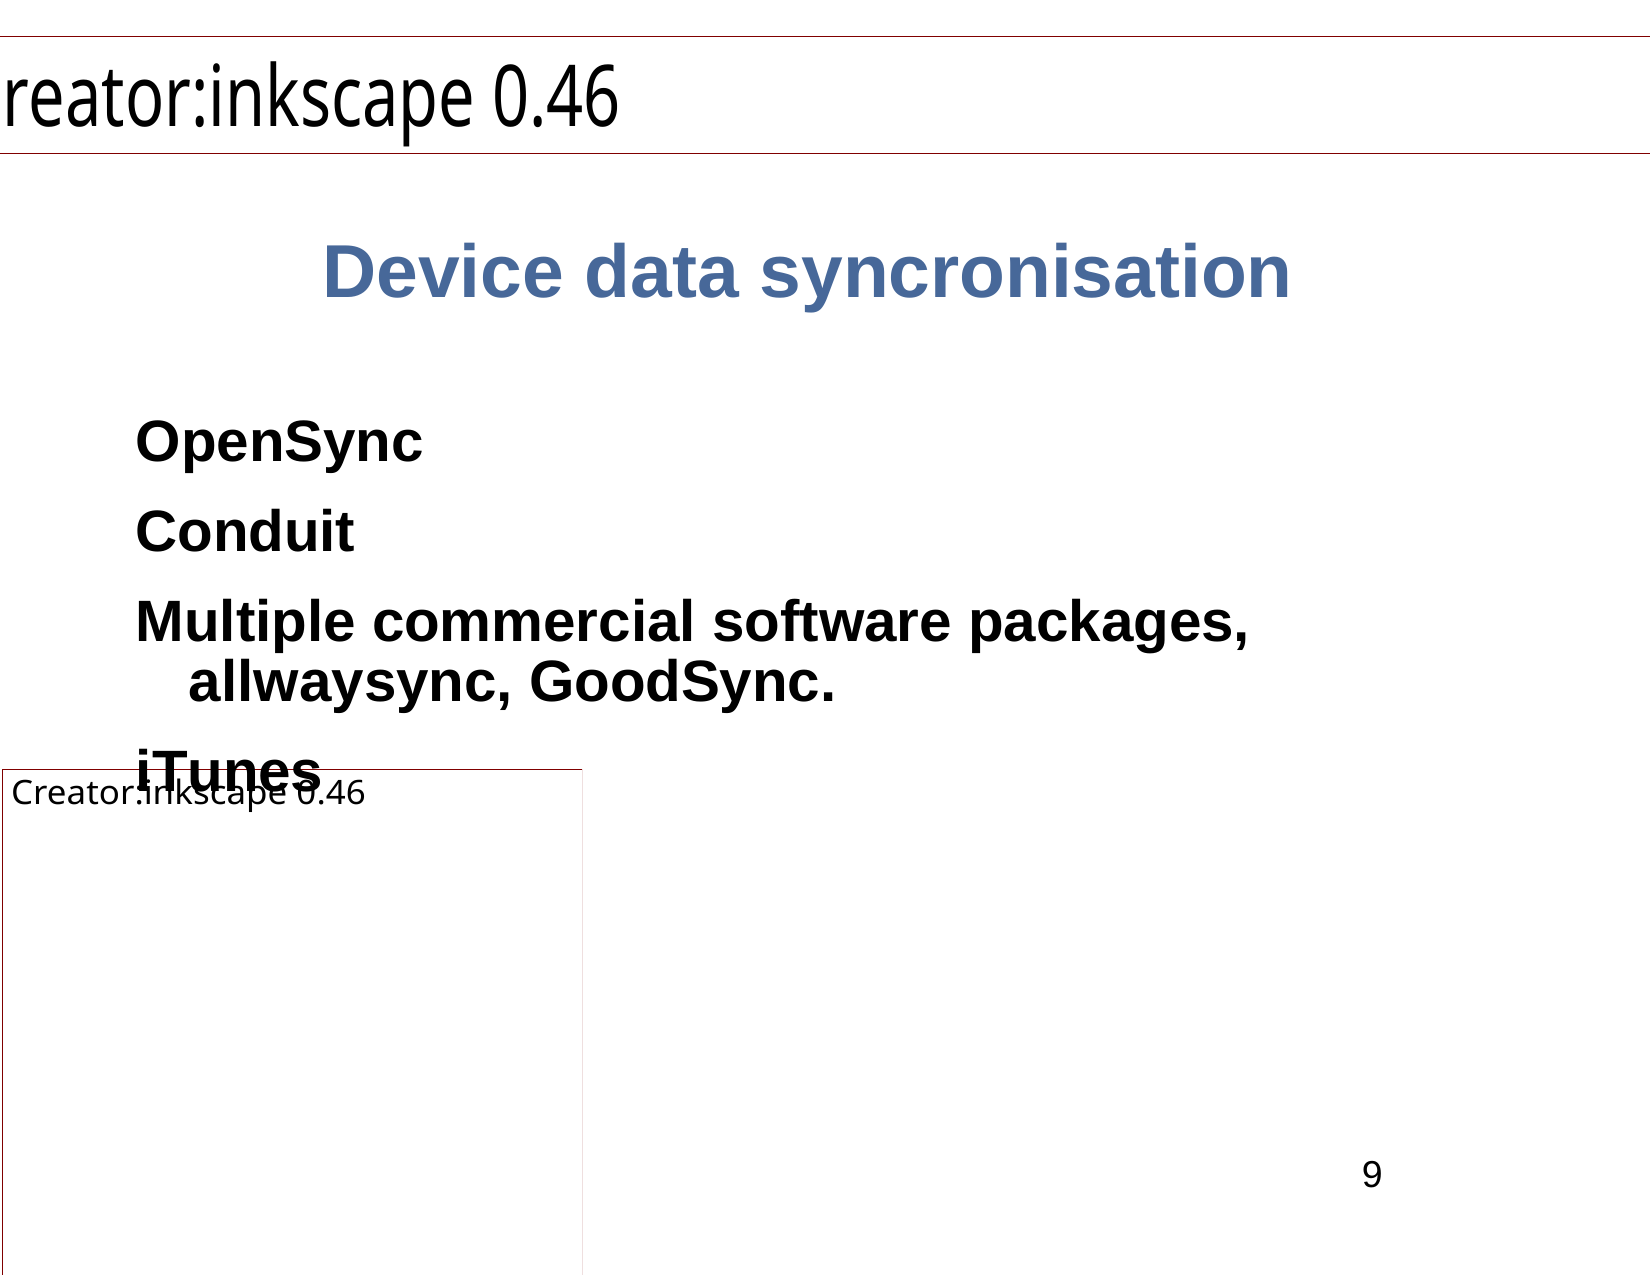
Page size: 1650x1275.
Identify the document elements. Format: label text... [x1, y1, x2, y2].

title Device data syncronisation [118, 177, 1498, 371]
list OpenSync Conduit Multiple commercial software packages, allwaysync, GoodSync. iTunes [118, 413, 1498, 1126]
